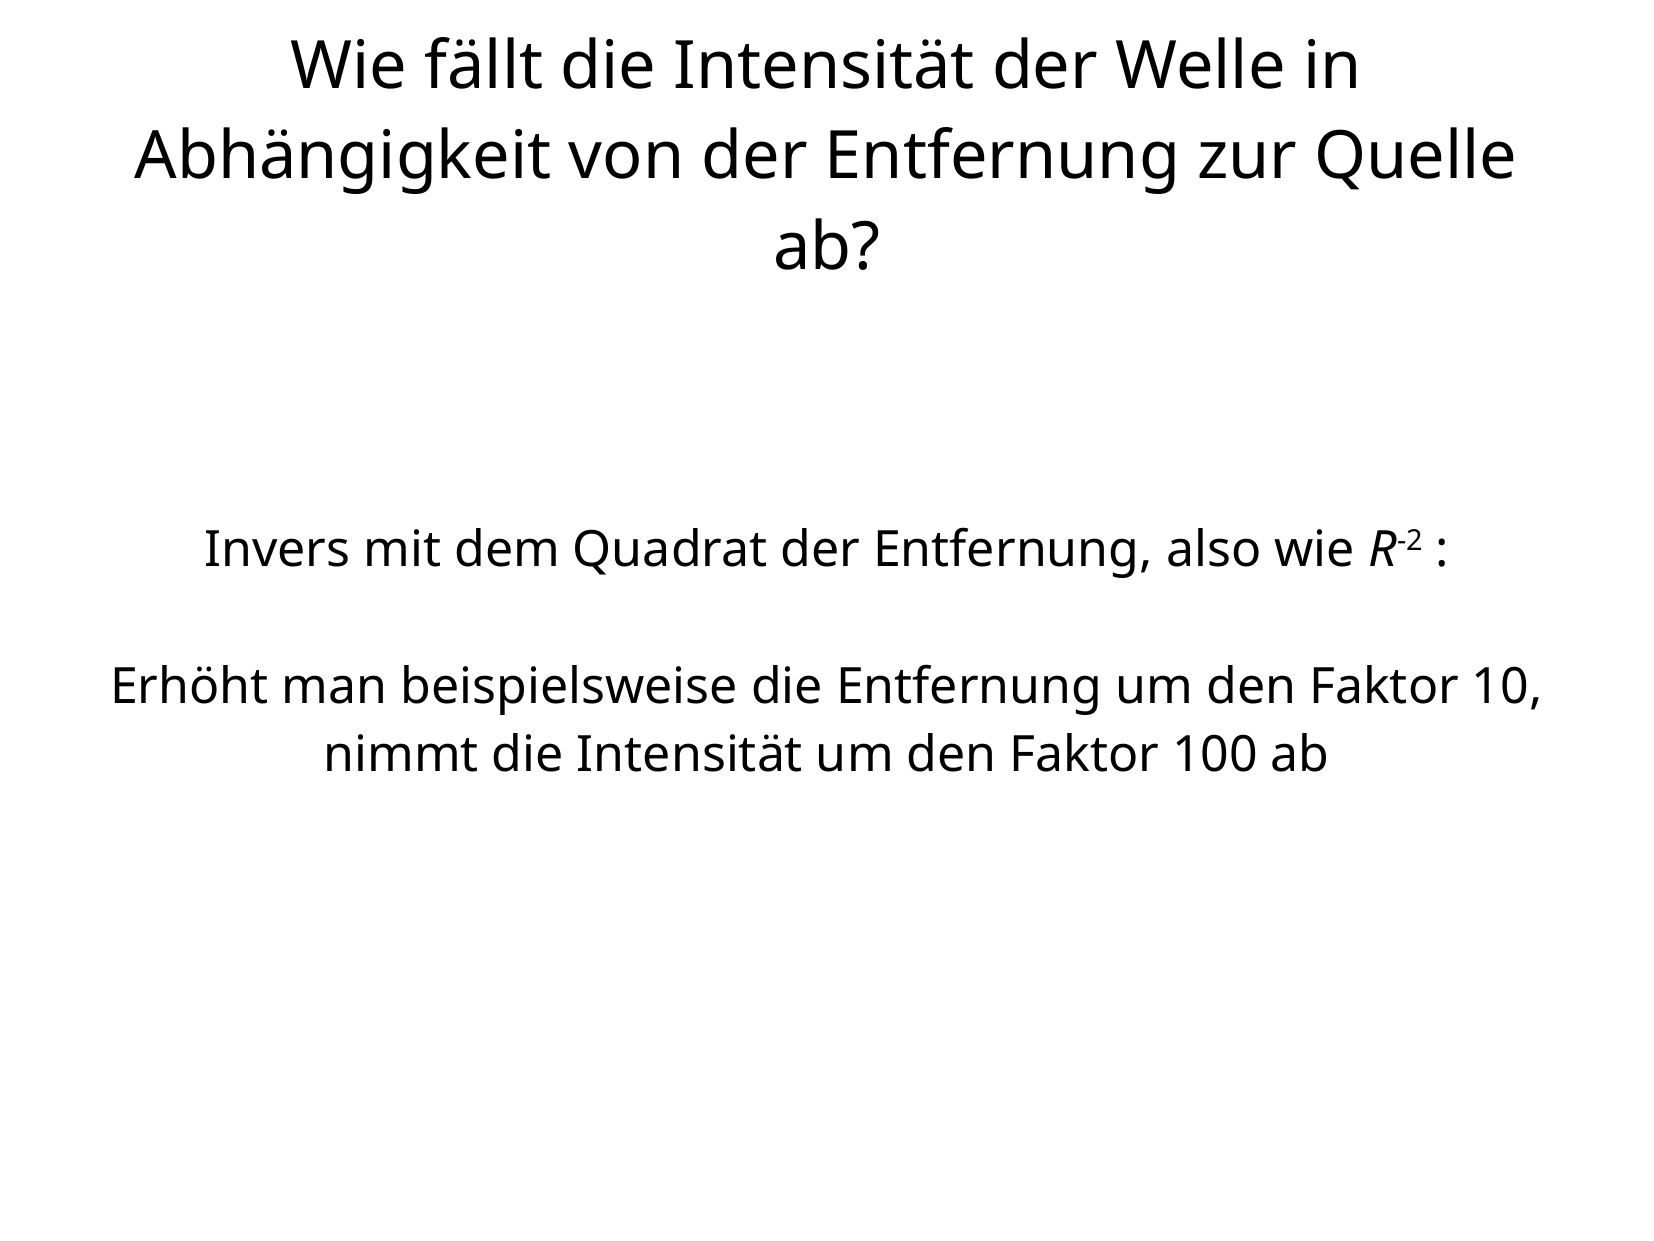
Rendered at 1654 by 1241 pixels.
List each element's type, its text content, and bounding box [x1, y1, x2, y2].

subtitle Invers mit dem Quadrat der Entfernung, also wie R-2 : Erhöht man beispielsweise die Entfernung um den Faktor 10, nimmt die Intensität um den Faktor 100 ab [82, 290, 1571, 1010]
title Wie fällt die Intensität der Welle in Abhängigkeit von der Entfernung zur Quelle ab? [82, 49, 1571, 257]
